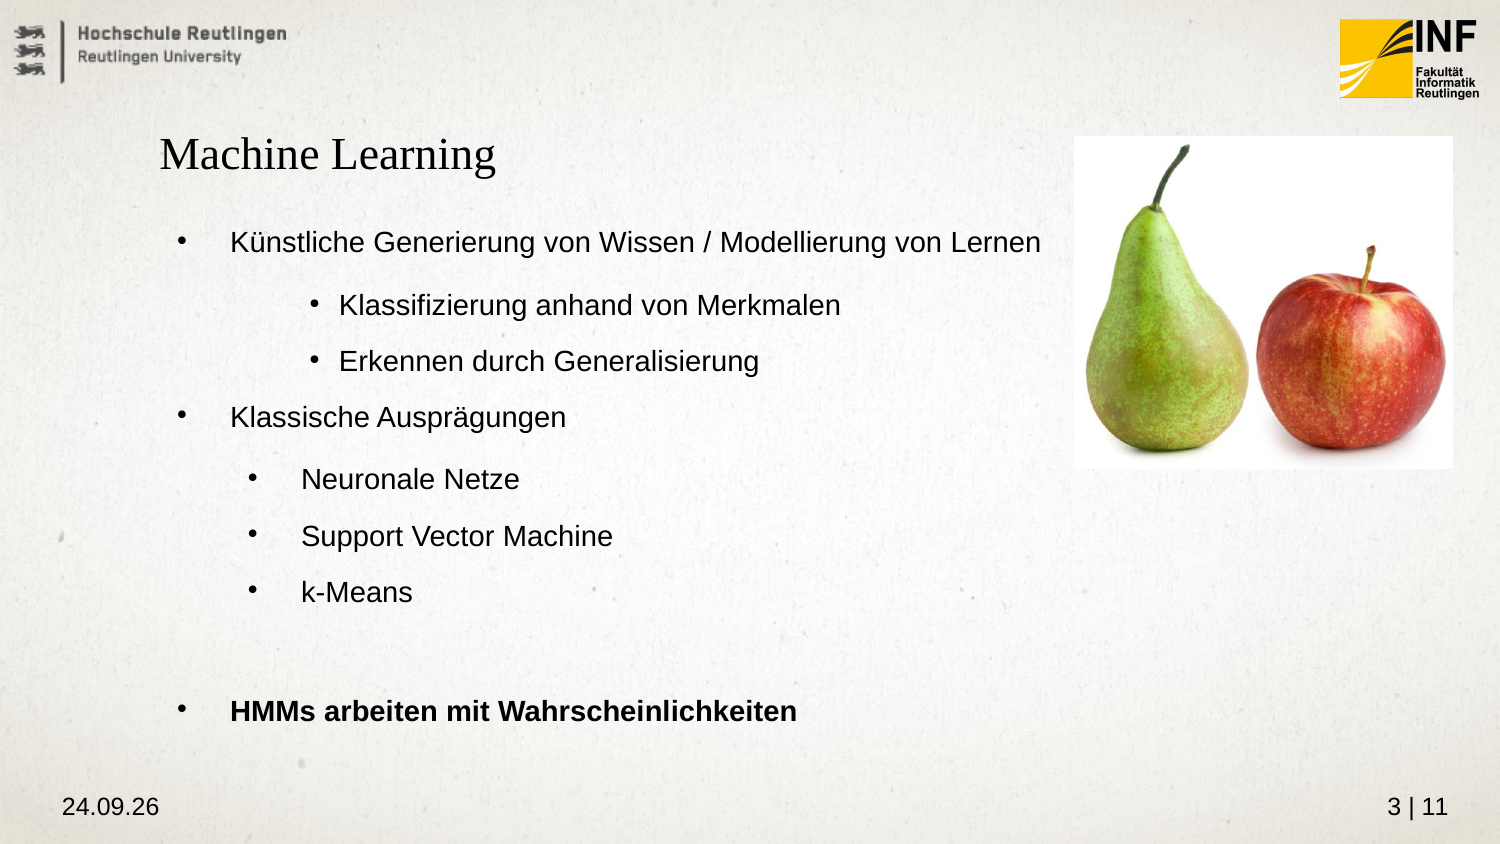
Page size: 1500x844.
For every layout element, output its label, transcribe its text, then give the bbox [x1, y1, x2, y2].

list Künstliche Generierung von Wissen / Modellierung von Lernen Klassifizierung anhand von Merkmalen Erkennen durch Generalisierung Klassische Ausprägungen Neuronale Netze Support Vector Machine k-Means HMMs arbeiten mit Wahrscheinlichkeiten [159, 224, 1341, 732]
title Machine Learning [159, 118, 1341, 188]
picture [0, 0, 1500, 844]
